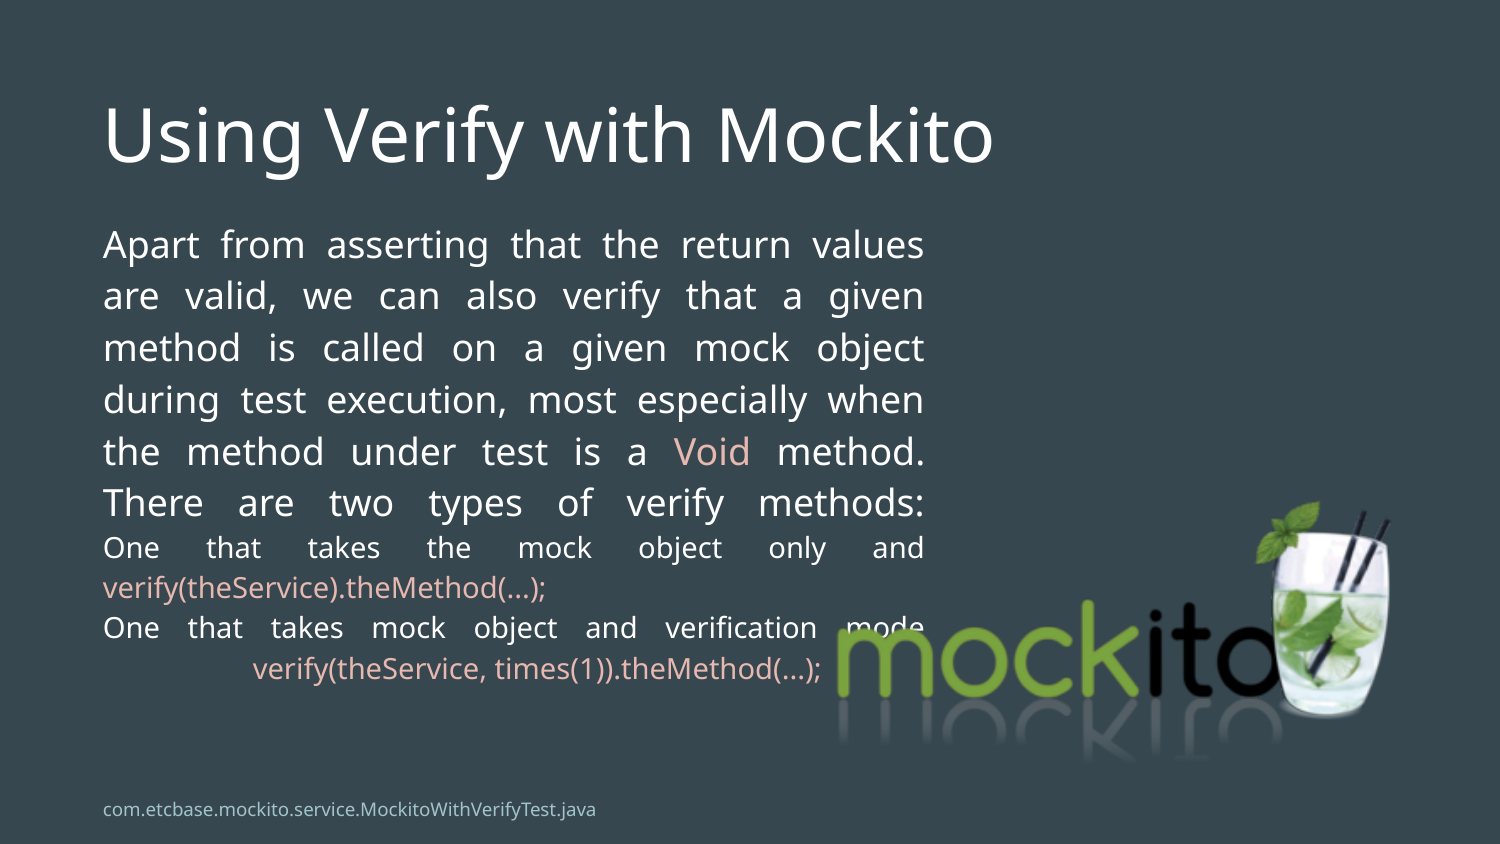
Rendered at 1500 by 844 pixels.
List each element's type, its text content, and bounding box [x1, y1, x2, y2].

title com.etcbase.mockito.service.MockitoWithVerifyTest.java [87, 782, 626, 836]
title Apart from asserting that the return values are valid, we can also verify that a given method is called on a given mock object during test execution, most especially when the method under test is a Void method. There are two types of verify methods: One that takes the mock object only and verify(theService).theMethod(...); One that takes mock object and verification mode verify(theService, times(1)).theMethod(...); [87, 198, 941, 783]
picture [772, 459, 1463, 797]
title Using Verify with Mockito [87, 72, 1126, 199]
